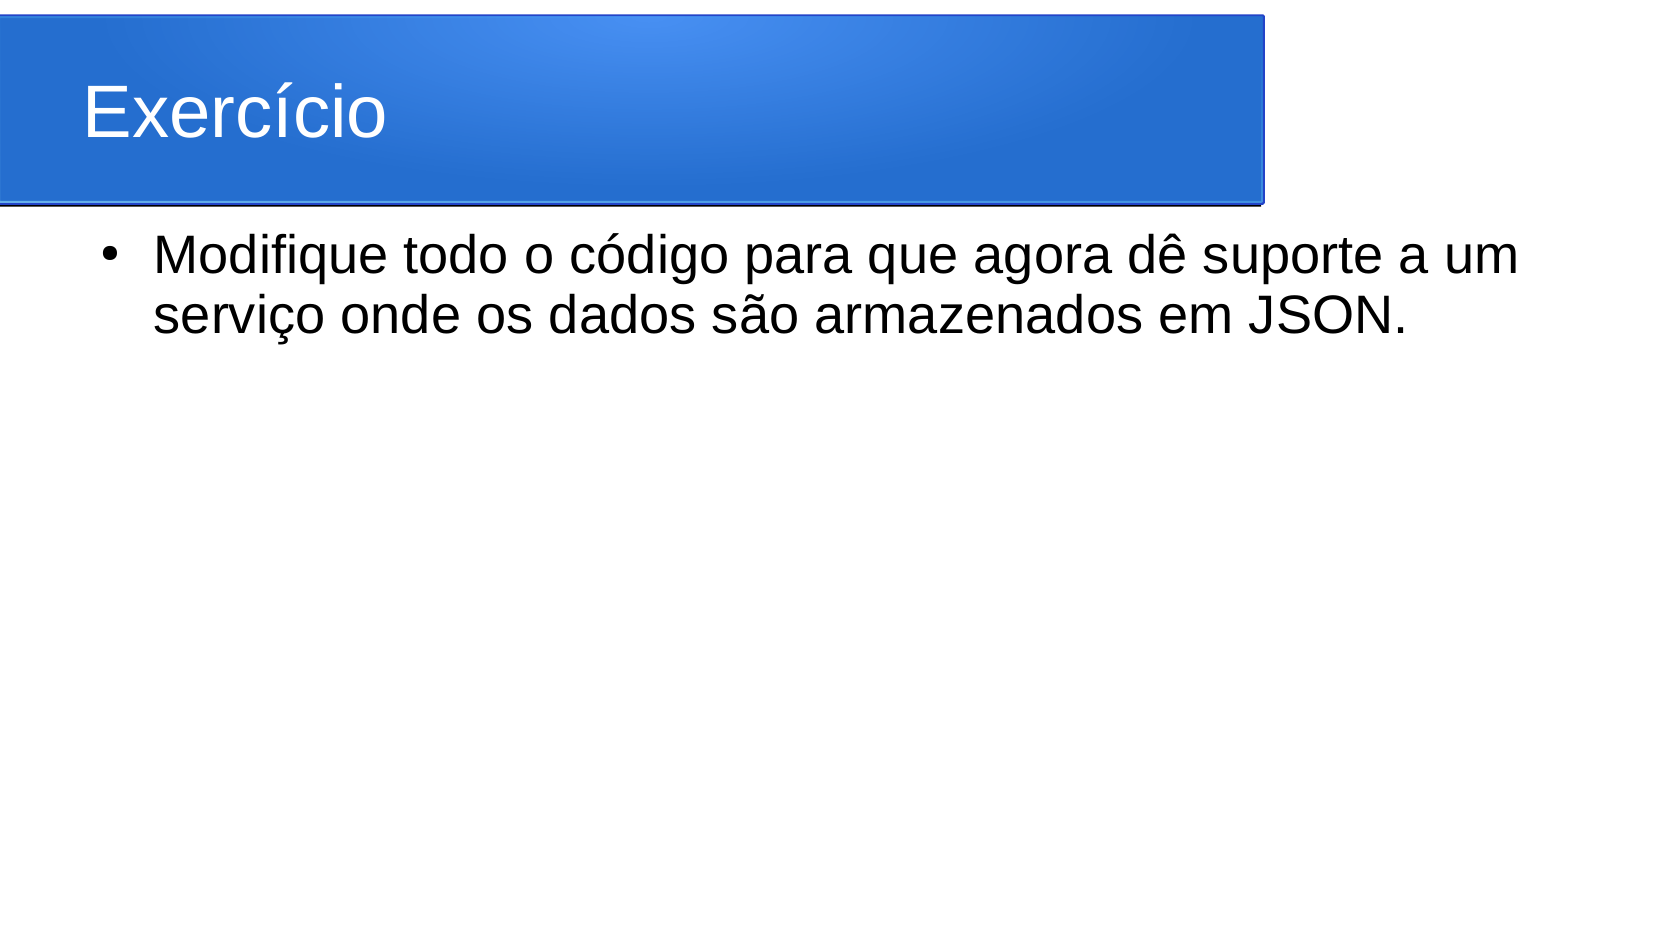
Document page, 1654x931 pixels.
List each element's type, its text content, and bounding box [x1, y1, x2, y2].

list Modifique todo o código para que agora dê suporte a um serviço onde os dados são armazenados em JSON. [82, 224, 1571, 764]
title Exercício [82, 35, 1235, 189]
